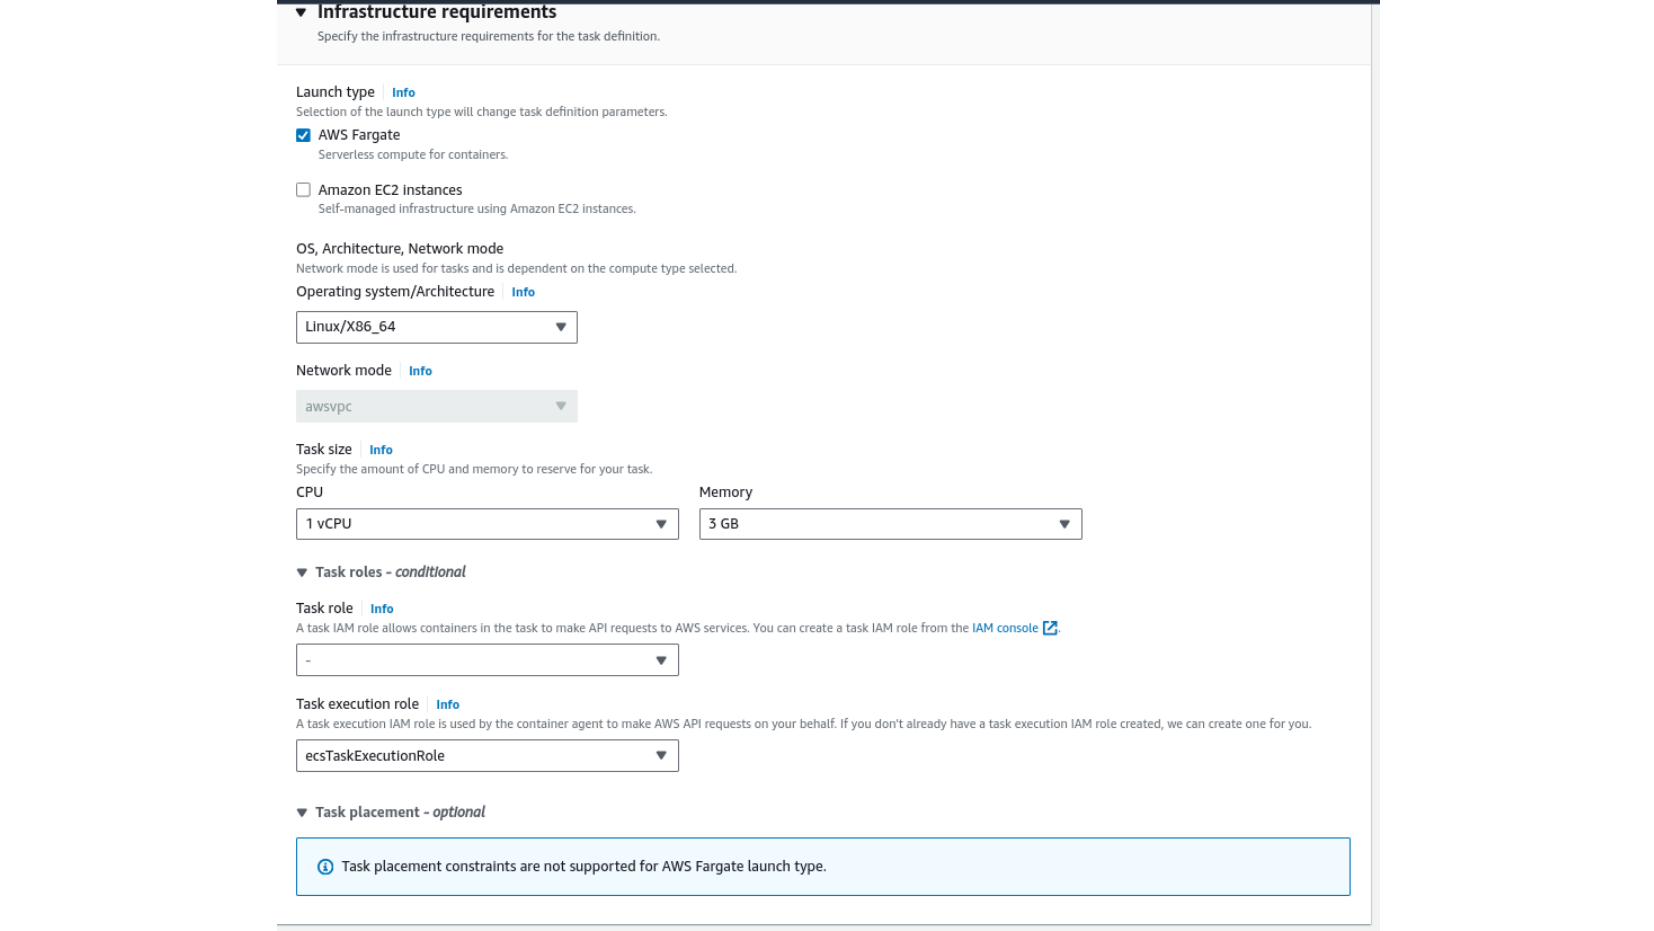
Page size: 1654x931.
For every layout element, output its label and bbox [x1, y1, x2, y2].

picture [277, 0, 1380, 931]
